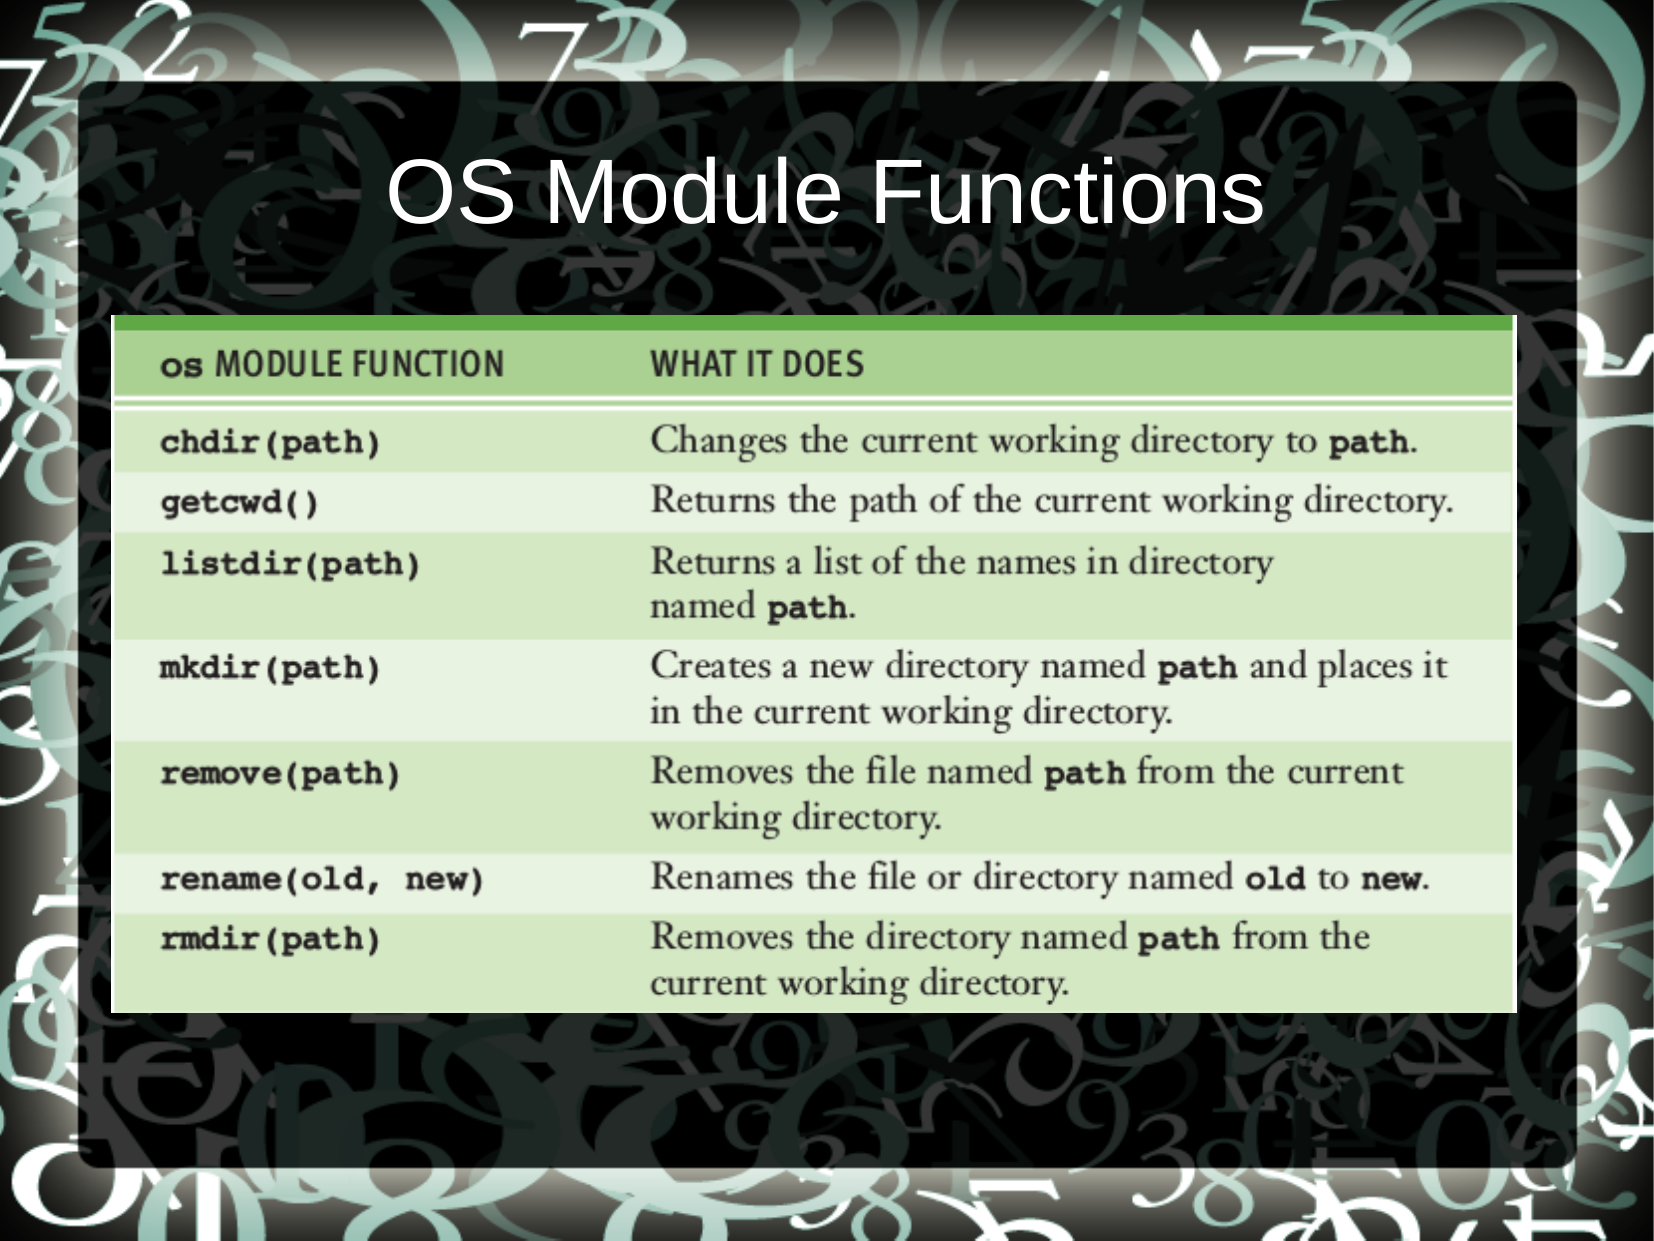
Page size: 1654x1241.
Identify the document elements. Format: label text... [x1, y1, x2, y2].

list [114, 266, 1538, 863]
picture [0, 0, 1654, 1241]
title OS Module Functions [82, 88, 1571, 296]
